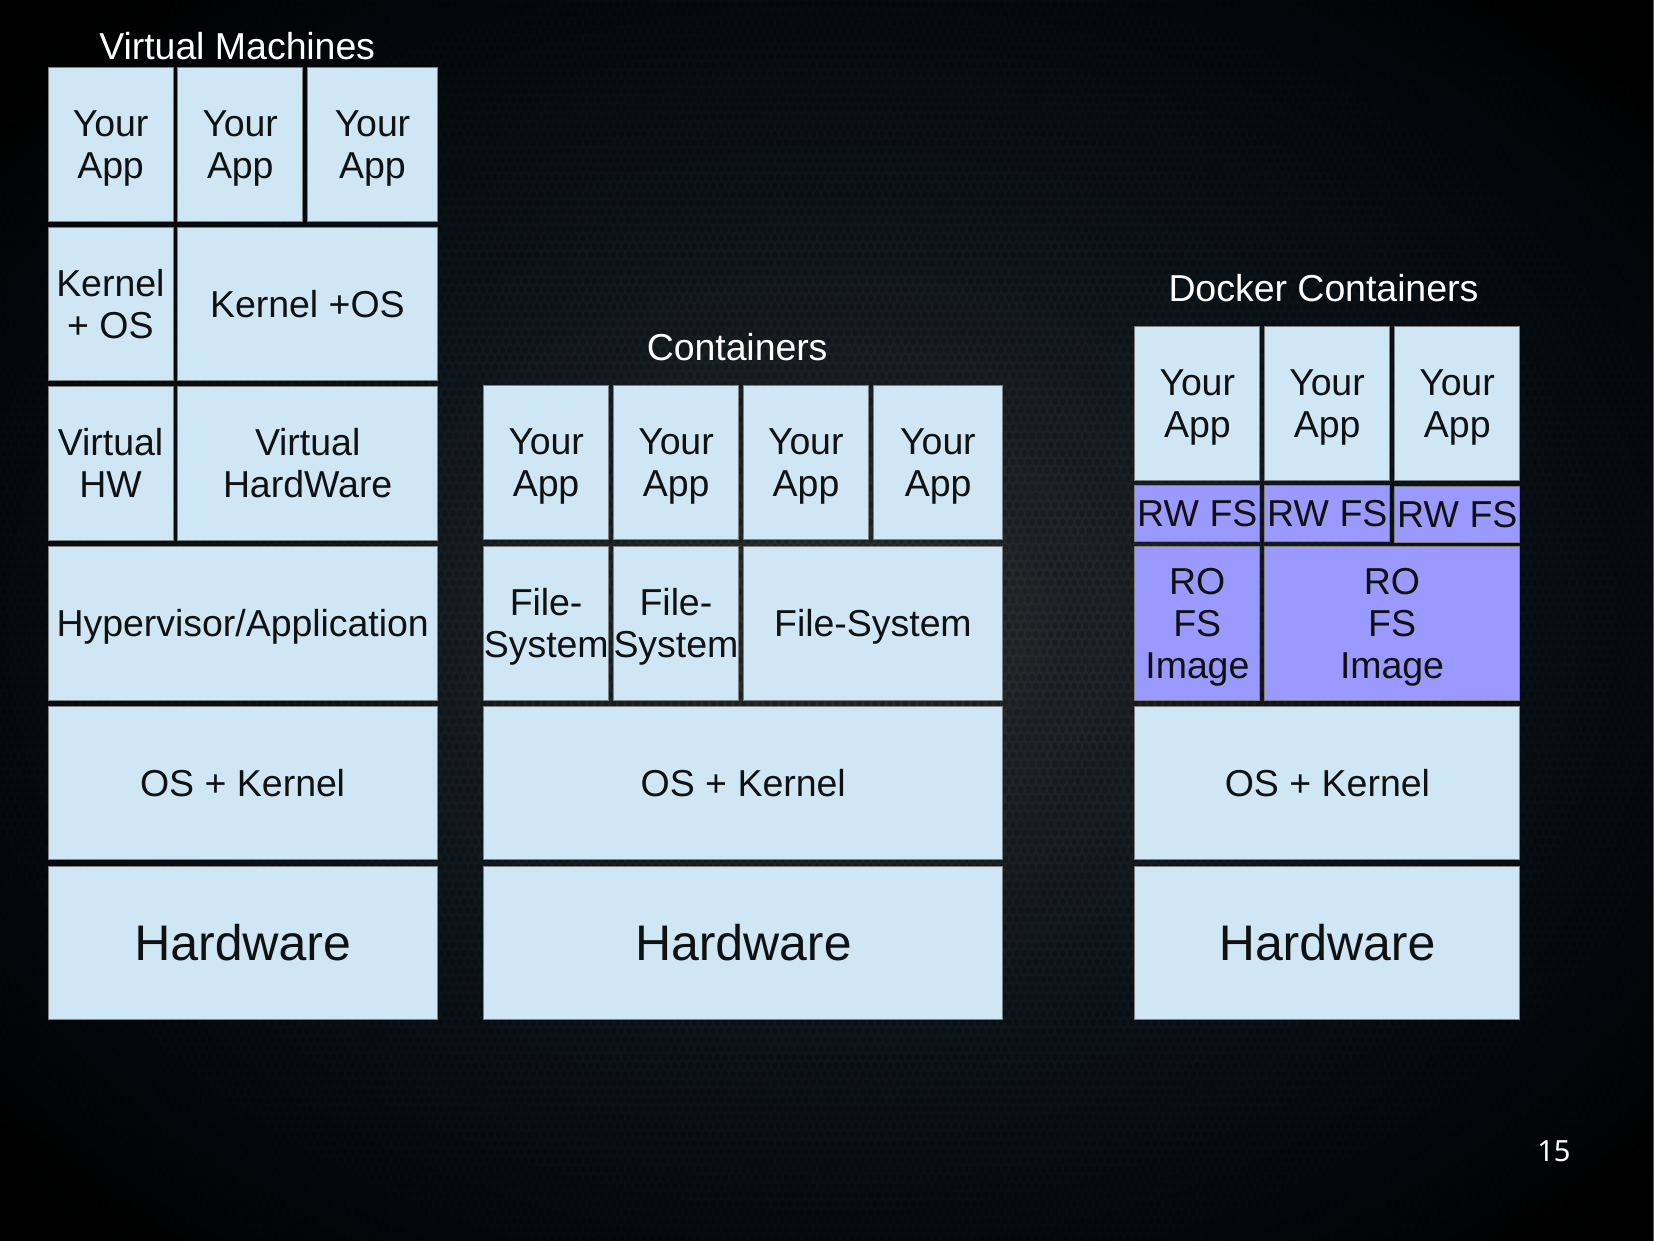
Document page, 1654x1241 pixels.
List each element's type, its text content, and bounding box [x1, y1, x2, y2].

text_box Your App [483, 385, 609, 540]
text_box RW FS [1394, 486, 1520, 543]
text_box Kernel +OS [177, 227, 438, 381]
text_box Virtual HardWare [177, 386, 438, 541]
text_box RO FS Image [1134, 546, 1260, 701]
text_box OS + Kernel [1134, 706, 1520, 860]
text_box Containers [482, 318, 1003, 376]
text_box RO FS Image [1264, 546, 1520, 701]
text_box Kernel + OS [48, 227, 174, 381]
picture [0, 0, 1654, 1241]
text_box Your App [873, 385, 1003, 540]
text_box Your App [1134, 326, 1260, 481]
text_box RW FS [1134, 485, 1260, 542]
text_box Hypervisor/Application [48, 546, 438, 701]
text_box File- System [483, 546, 609, 701]
text_box Your App [307, 75, 438, 222]
text_box Hardware [48, 866, 438, 1020]
text_box Your App [743, 385, 869, 540]
text_box File- System [613, 546, 739, 701]
text_box Your App [177, 75, 303, 222]
text_box Your App [48, 75, 174, 222]
text_box Virtual HW [48, 386, 174, 541]
text_box OS + Kernel [483, 706, 1003, 860]
text_box OS + Kernel [48, 706, 438, 860]
text_box Your App [1264, 326, 1390, 481]
text_box Your App [613, 385, 739, 540]
text_box Hardware [483, 866, 1003, 1020]
text_box Docker Containers [1133, 259, 1524, 317]
text_box Virtual Machines [48, 17, 438, 75]
text_box Hardware [1134, 866, 1520, 1020]
text_box RW FS [1264, 485, 1390, 542]
text_box Your App [1394, 326, 1520, 481]
text_box File-System [743, 546, 1003, 701]
